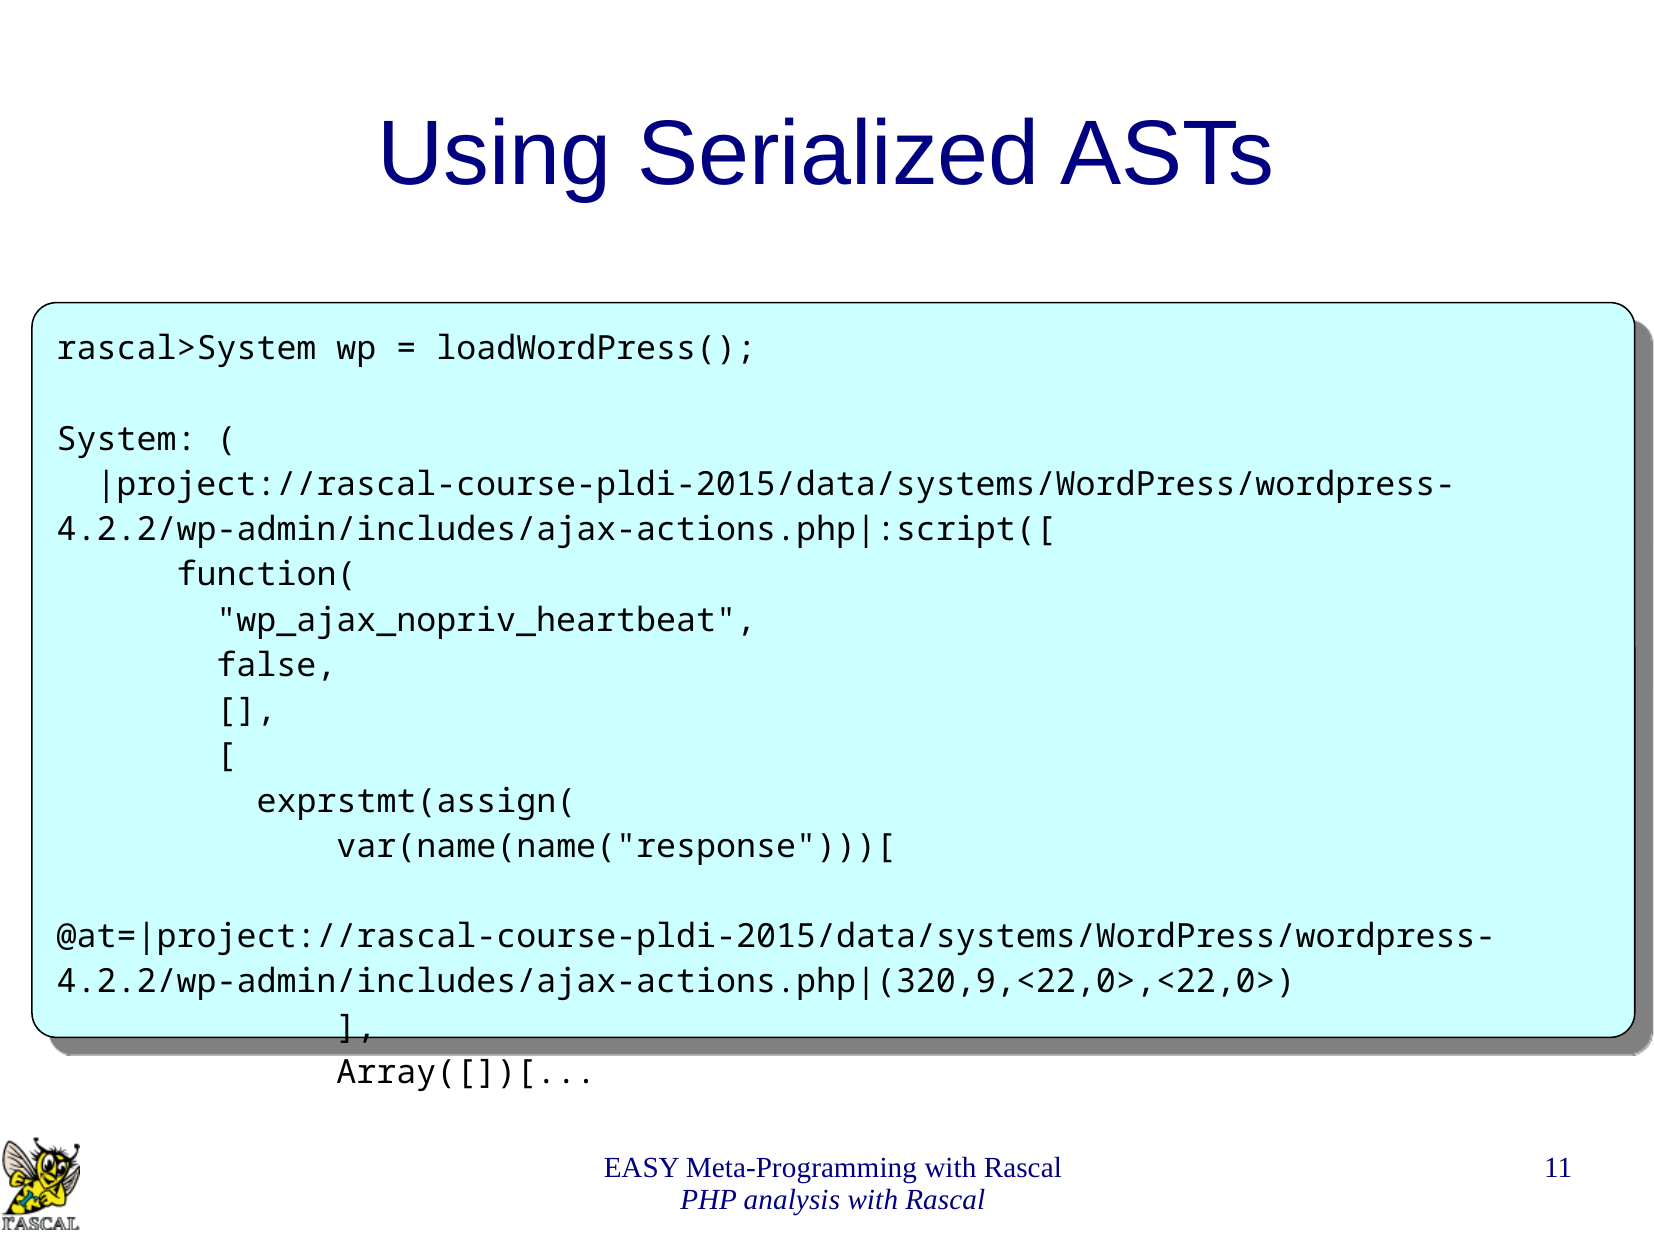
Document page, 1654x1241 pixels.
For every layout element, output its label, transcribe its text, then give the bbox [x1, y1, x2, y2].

picture [1, 1137, 80, 1230]
text_box rascal>System wp = loadWordPress(); System: ( |project://rascal-course-pldi-2015/data/systems/WordPress/wordpress-4.2.2/wp-admin/includes/ajax-actions.php|:script([ function( "wp_ajax_nopriv_heartbeat", false, [], [ exprstmt(assign( var(name(name("response")))[ @at=|project://rascal-course-pldi-2015/data/systems/WordPress/wordpress-4.2.2/wp-admin/includes/ajax-actions.php|(320,9,<22,0>,<22,0>) ], Array([])[... [41, 316, 1591, 1038]
title Using Serialized ASTs [82, 49, 1571, 257]
text_box [31, 302, 1635, 1038]
